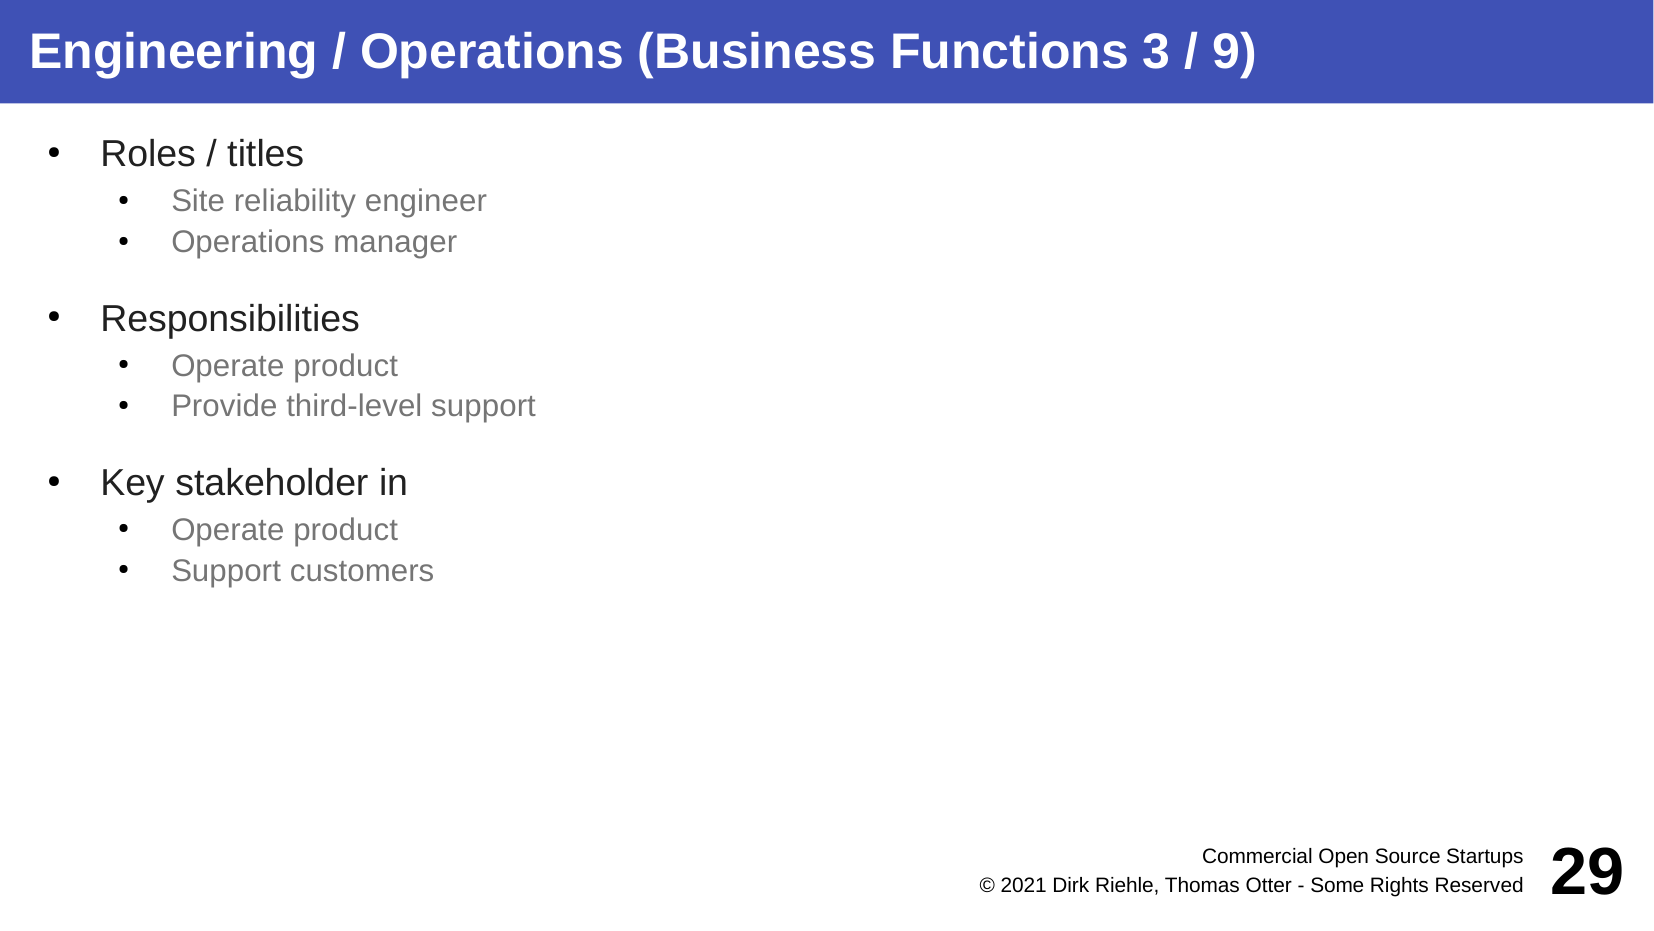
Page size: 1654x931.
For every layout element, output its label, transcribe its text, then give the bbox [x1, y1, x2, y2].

title Engineering / Operations (Business Functions 3 / 9) [0, 0, 1654, 104]
list Roles / titles Site reliability engineer Operations manager Responsibilities Operate product Provide third-level support Key stakeholder in Operate product Support customers [29, 132, 1625, 813]
